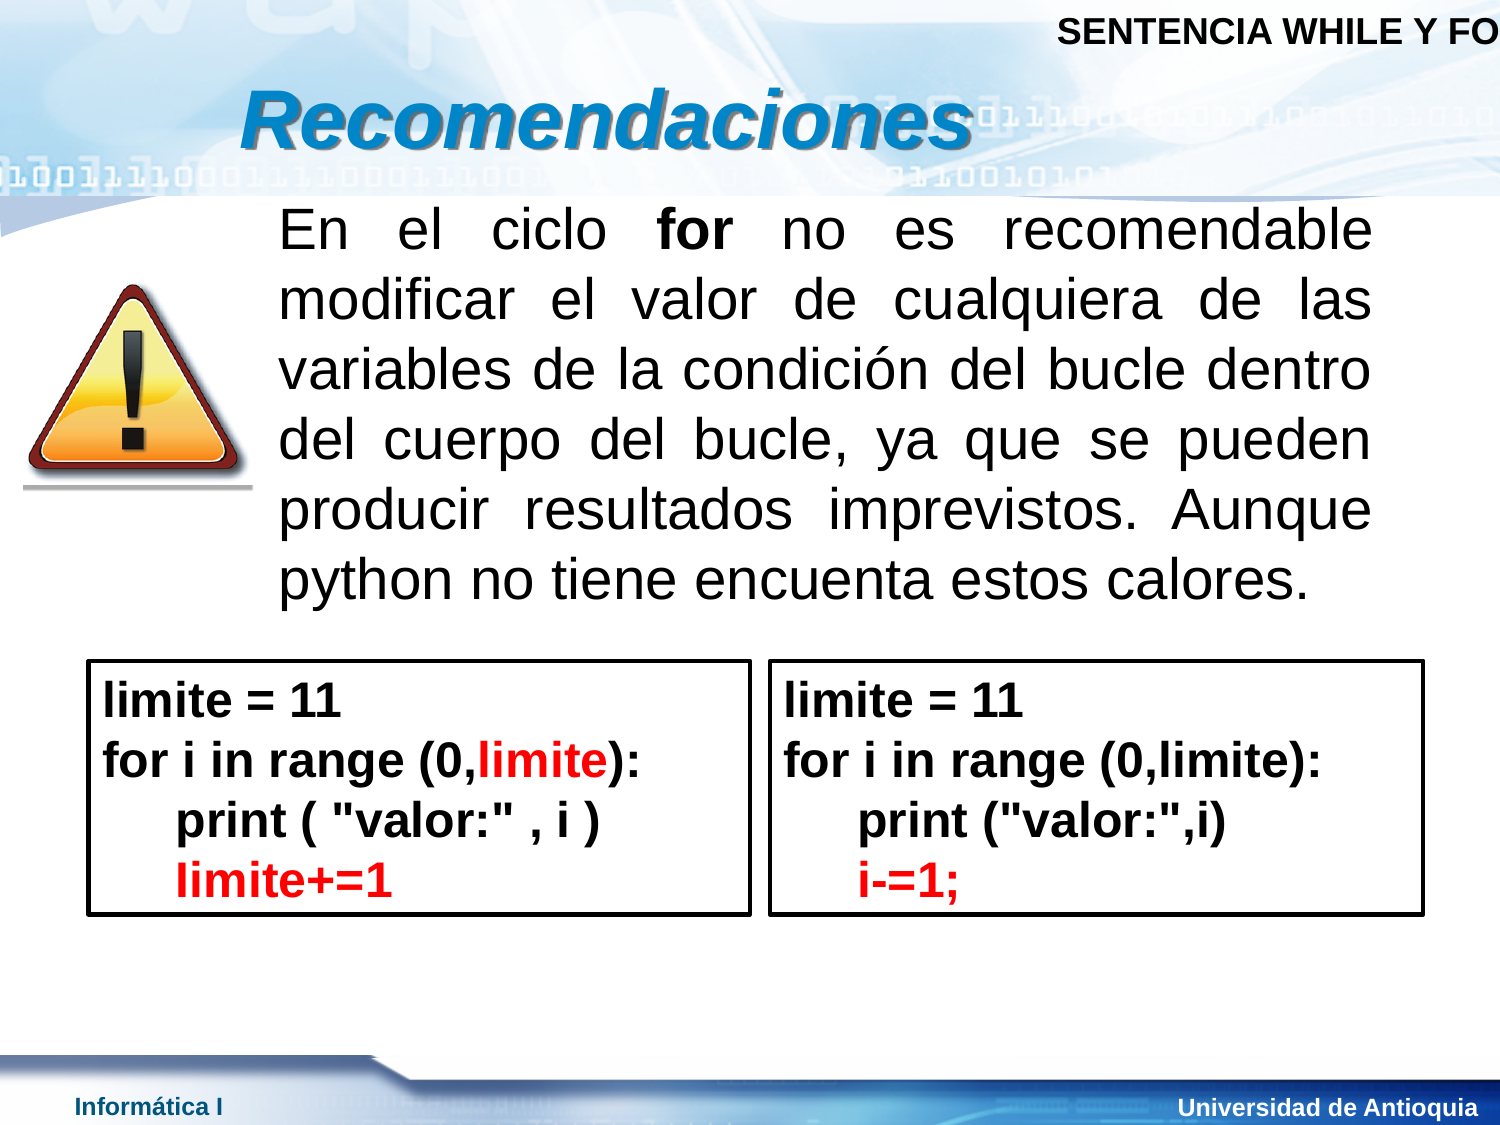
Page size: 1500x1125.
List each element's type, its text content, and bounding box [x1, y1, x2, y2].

text_box limite = 11 for i in range (0,limite): print ("valor:",i) i-=1; [769, 660, 1424, 915]
text_box SENTENCIA WHILE Y FOR [1043, 0, 1500, 59]
picture [0, 0, 1500, 196]
text_box limite = 11 for i in range (0,limite): print ( "valor:" , i ) Iimite+=1 [88, 660, 750, 915]
picture [22, 278, 254, 485]
title Recomendaciones [224, 57, 1438, 150]
picture [0, 1055, 1500, 1125]
text_box En el ciclo for no es recomendable modificar el valor de cualquiera de las variables de la condición del bucle dentro del cuerpo del bucle, ya que se pueden producir resultados imprevistos. Aunque python no tiene encuenta estos calores. [265, 184, 1388, 618]
